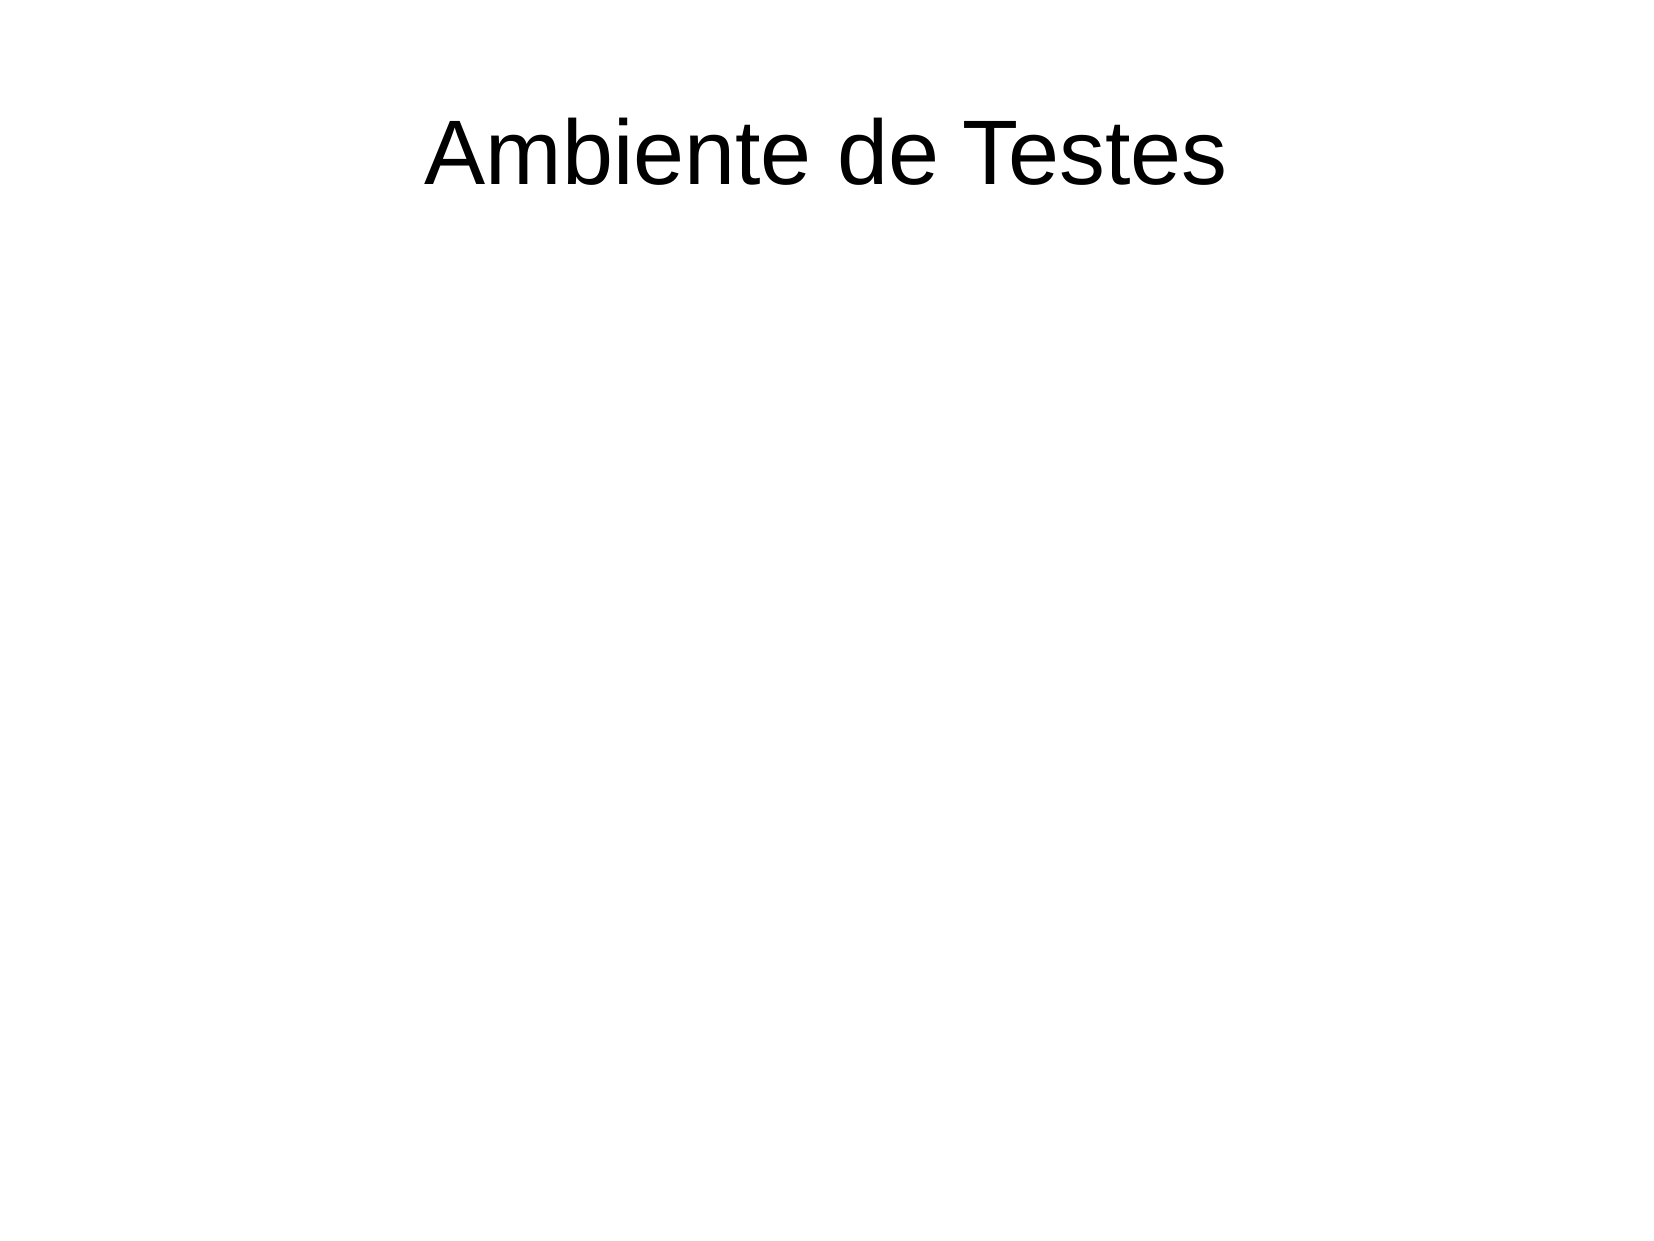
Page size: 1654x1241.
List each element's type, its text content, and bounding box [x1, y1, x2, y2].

title Ambiente de Testes [82, 49, 1571, 257]
